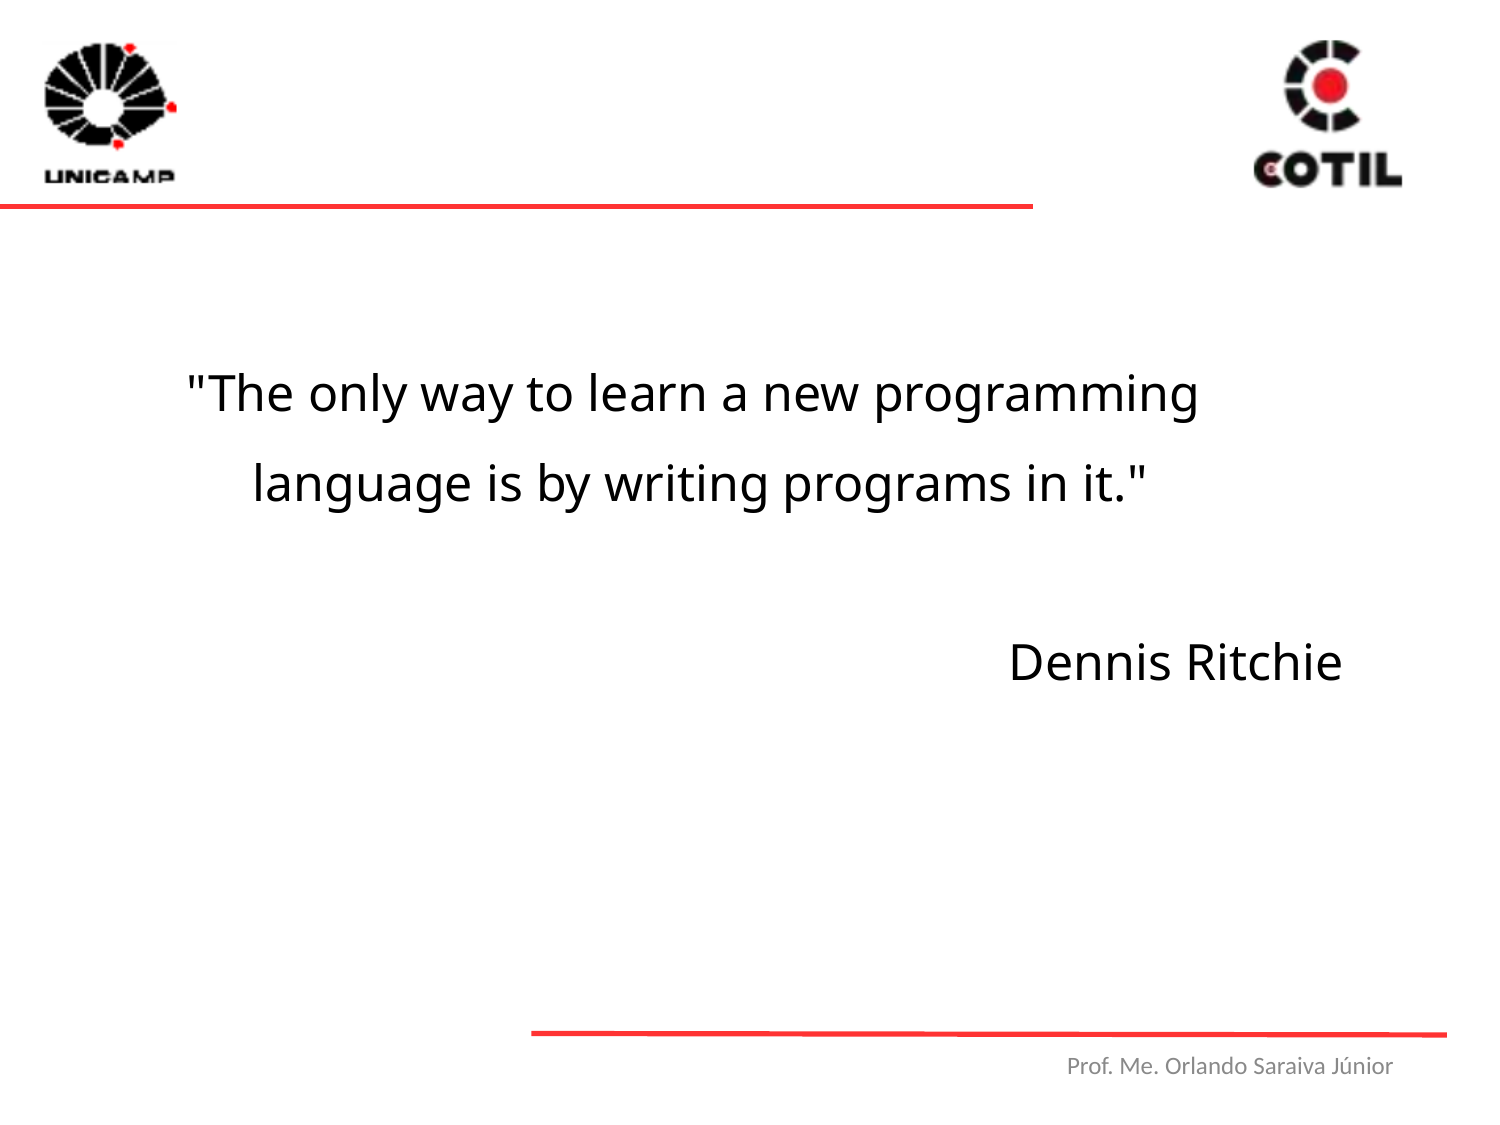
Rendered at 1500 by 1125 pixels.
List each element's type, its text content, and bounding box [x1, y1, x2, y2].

list "The only way to learn a new programming language is by writing programs in it." Dennis Ritchie [29, 354, 1359, 1004]
picture [1226, 17, 1418, 207]
picture [29, 29, 213, 199]
